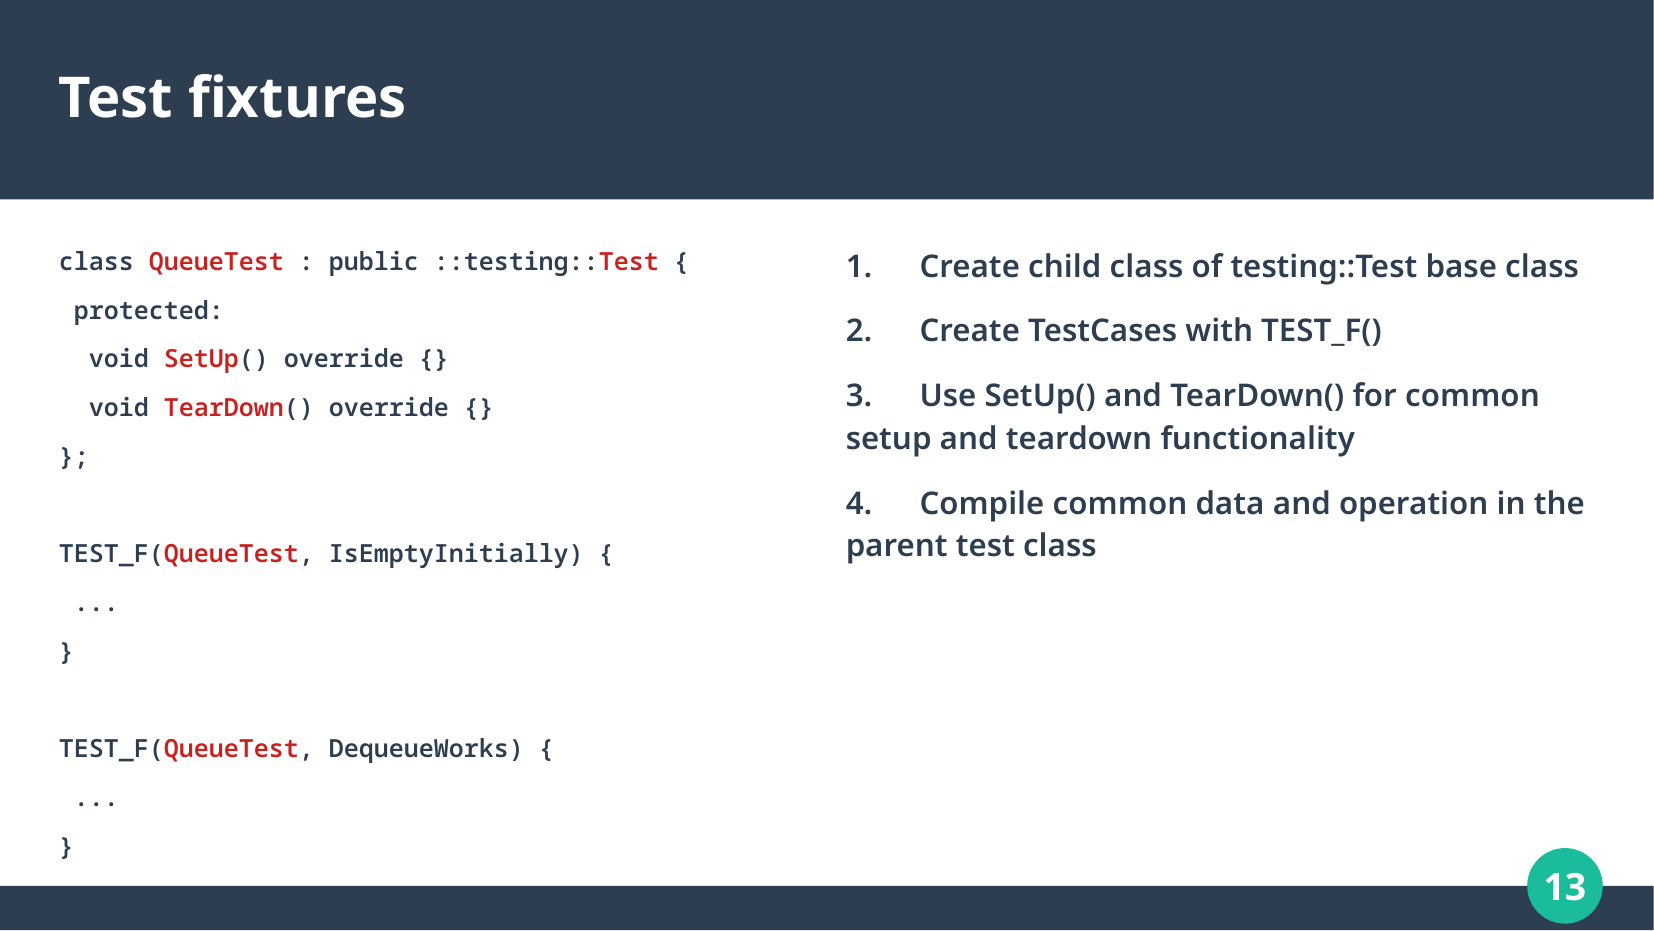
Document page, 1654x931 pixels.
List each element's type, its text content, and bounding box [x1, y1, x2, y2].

list class QueueTest : public ::testing::Test { protected: void SetUp() override {} void TearDown() override {} }; TEST_F(QueueTest, IsEmptyInitially) { ... } TEST_F(QueueTest, DequeueWorks) { ... } [59, 243, 809, 864]
list 1. Create child class of testing::Test base class 2. Create TestCases with TEST_F() 3. Use SetUp() and TearDown() for common setup and teardown functionality 4. Compile common data and operation in the parent test class [845, 243, 1596, 864]
title Test fixtures [59, 37, 1595, 155]
